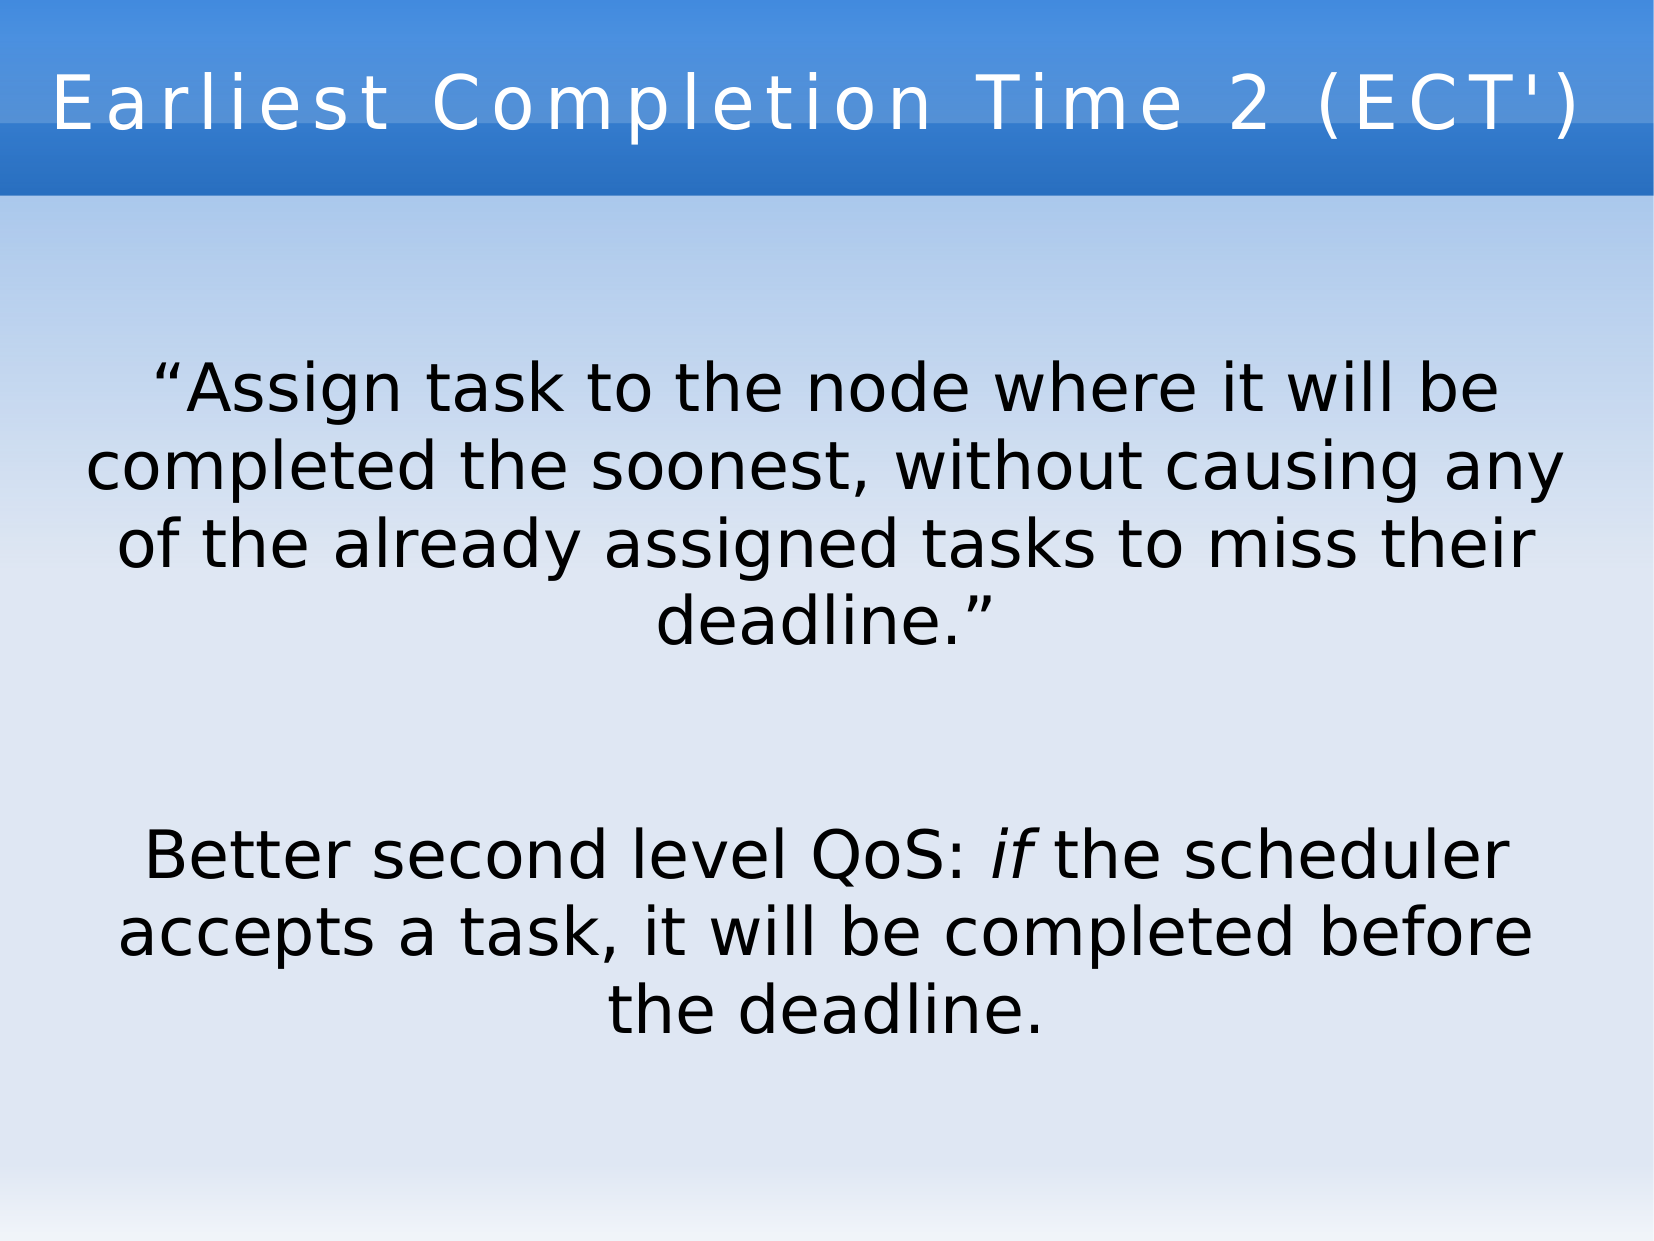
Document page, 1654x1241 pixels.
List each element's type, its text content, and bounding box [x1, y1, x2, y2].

title Earliest Completion Time 2 (ECT') [50, 29, 1604, 178]
picture [0, 0, 1654, 1241]
subtitle “Assign task to the node where it will be completed the soonest, without causing any of the already assigned tasks to miss their deadline.” Better second level QoS: if the scheduler accepts a task, it will be completed before the deadline. [82, 297, 1571, 1102]
